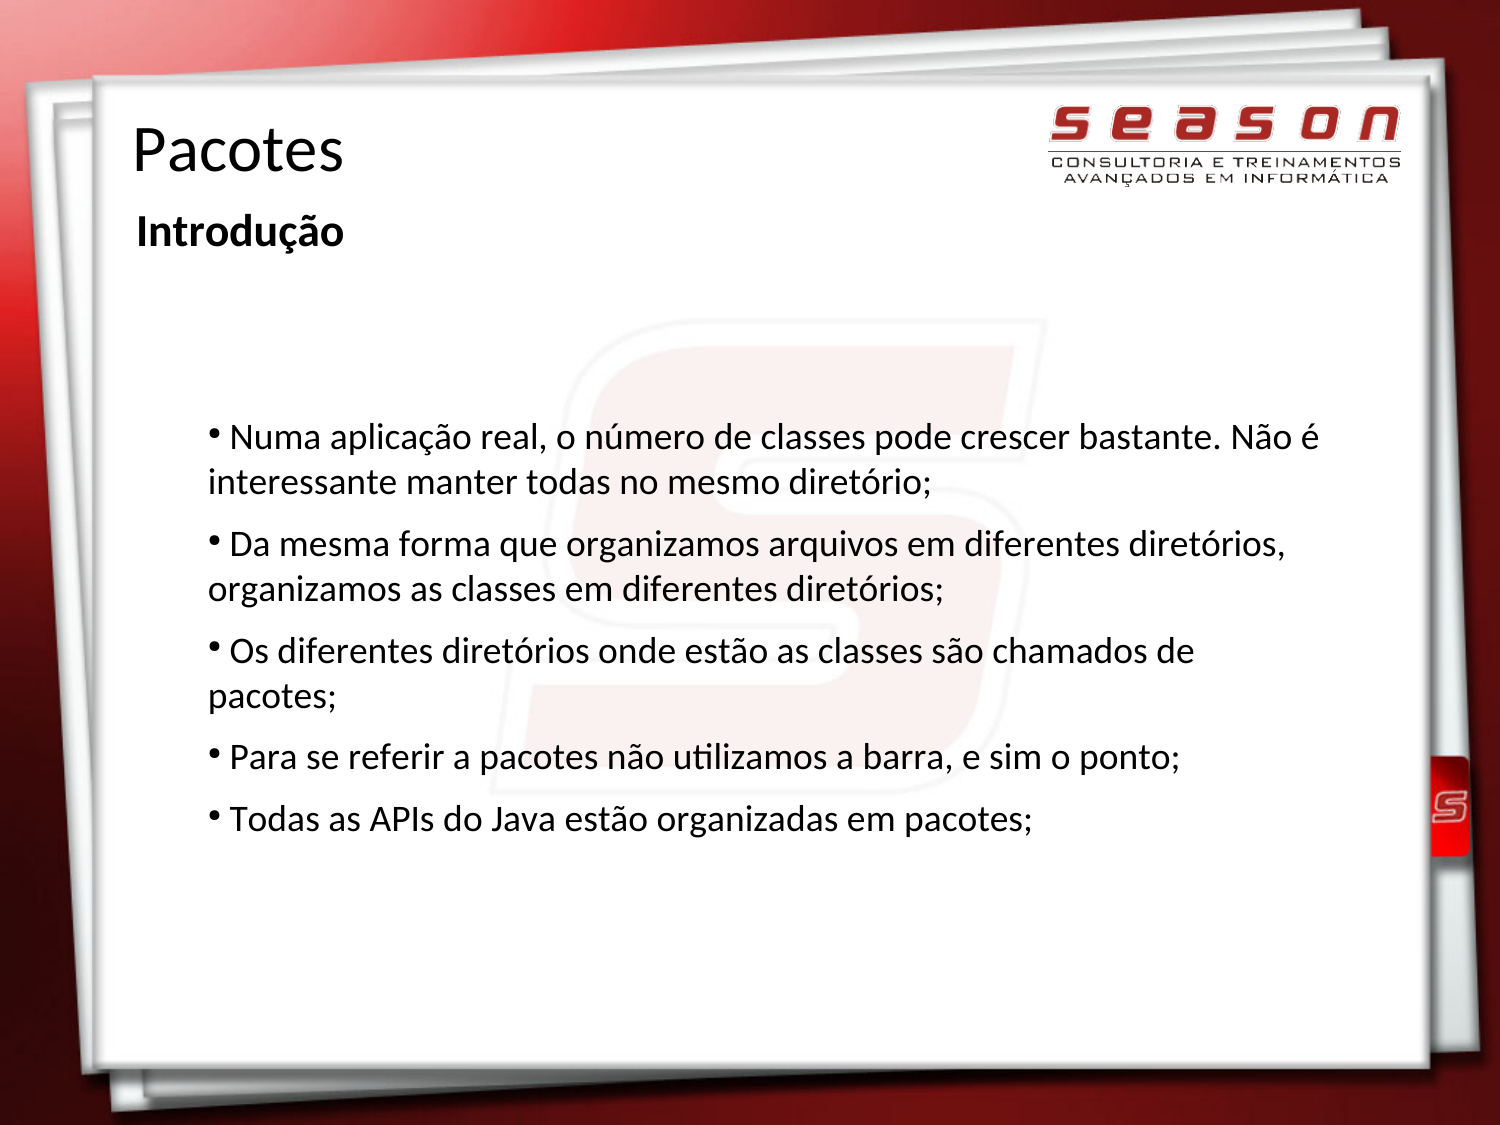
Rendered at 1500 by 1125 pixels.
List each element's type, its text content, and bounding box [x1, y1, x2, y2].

picture [0, 0, 1500, 1125]
text_box Numa aplicação real, o número de classes pode crescer bastante. Não é interessante manter todas no mesmo diretório; Da mesma forma que organizamos arquivos em diferentes diretórios, organizamos as classes em diferentes diretórios; Os diferentes diretórios onde estão as classes são chamados de pacotes; Para se referir a pacotes não utilizamos a barra, e sim o ponto; Todas as APIs do Java estão organizadas em pacotes; [207, 344, 1328, 907]
text_box Introdução [119, 200, 1240, 256]
title Pacotes [118, 33, 1394, 257]
